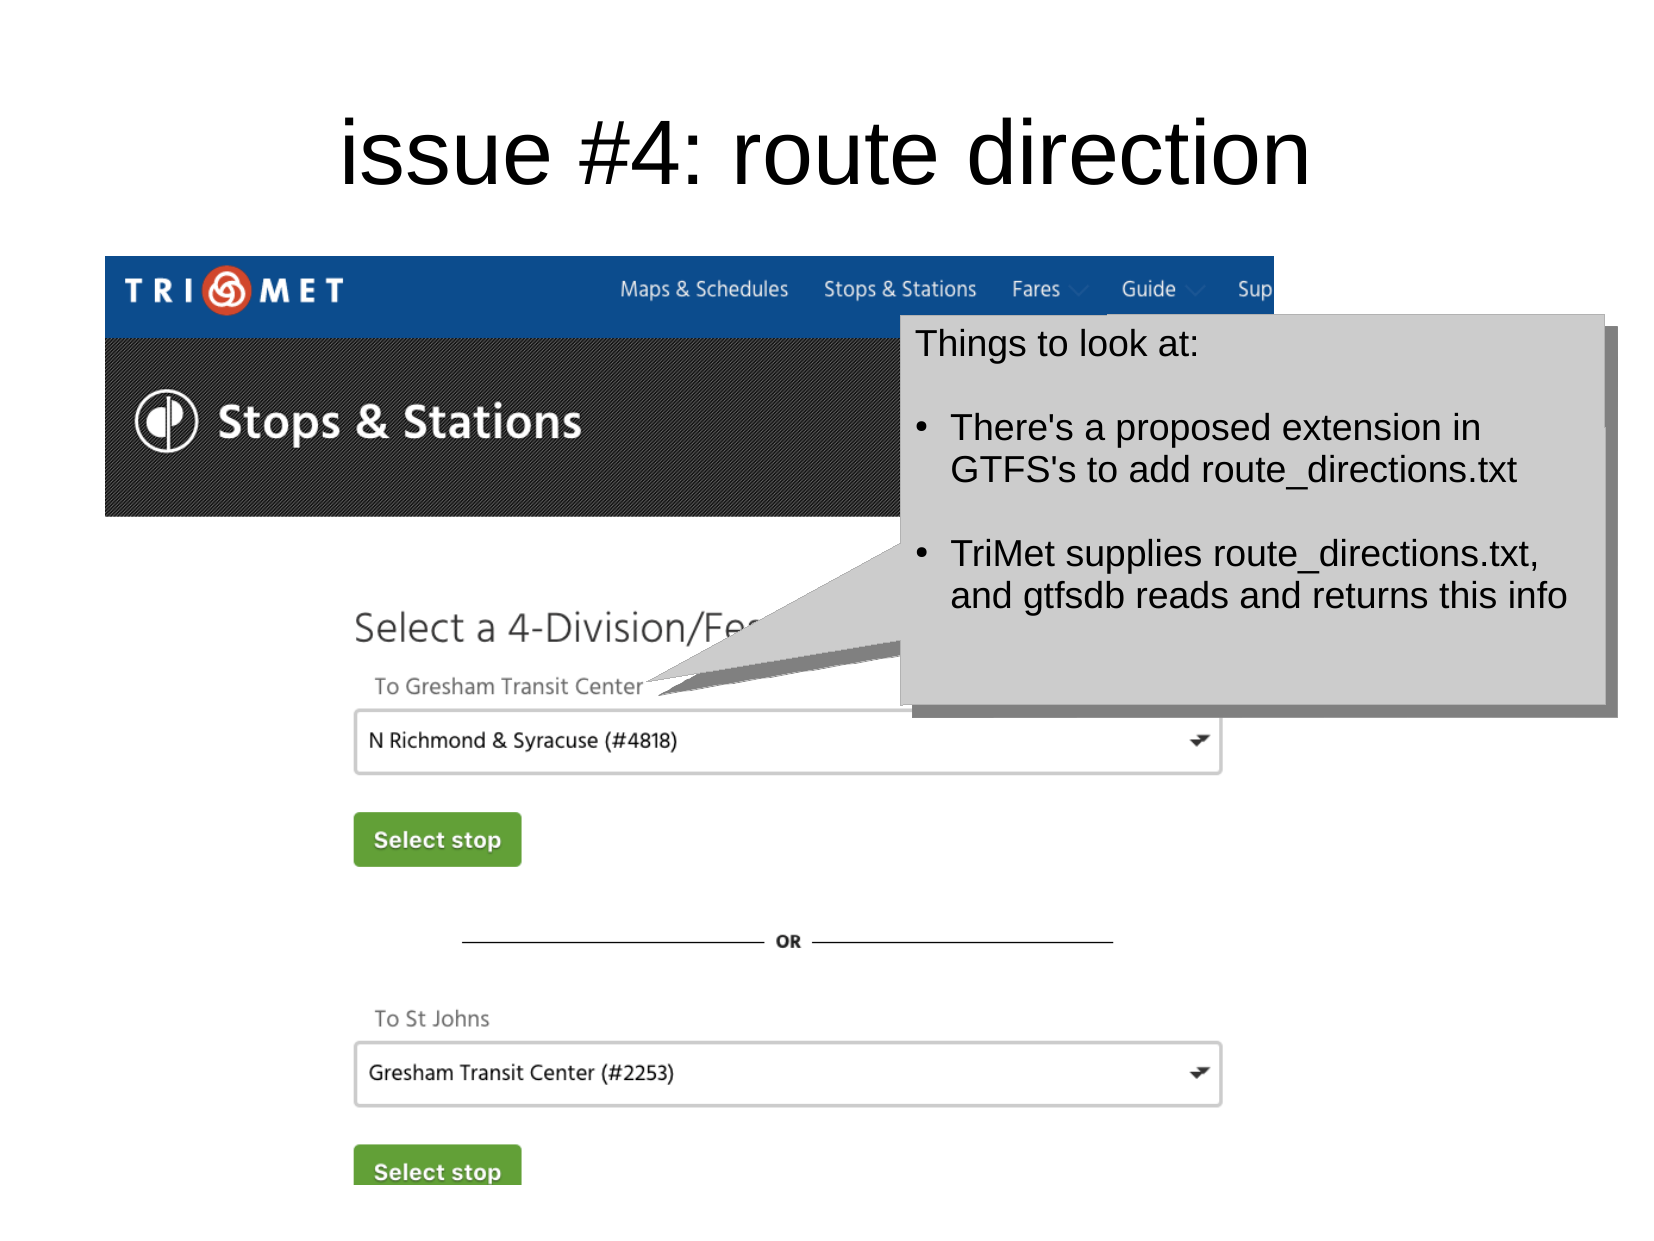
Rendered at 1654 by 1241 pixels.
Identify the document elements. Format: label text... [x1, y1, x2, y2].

title issue #4: route direction [82, 49, 1571, 257]
text_box Things to look at: There's a proposed extension in GTFS's to add route_directions.txt TriMet supplies route_directions.txt, and gtfsdb reads and returns this info [646, 314, 1606, 706]
picture [105, 256, 1274, 1186]
